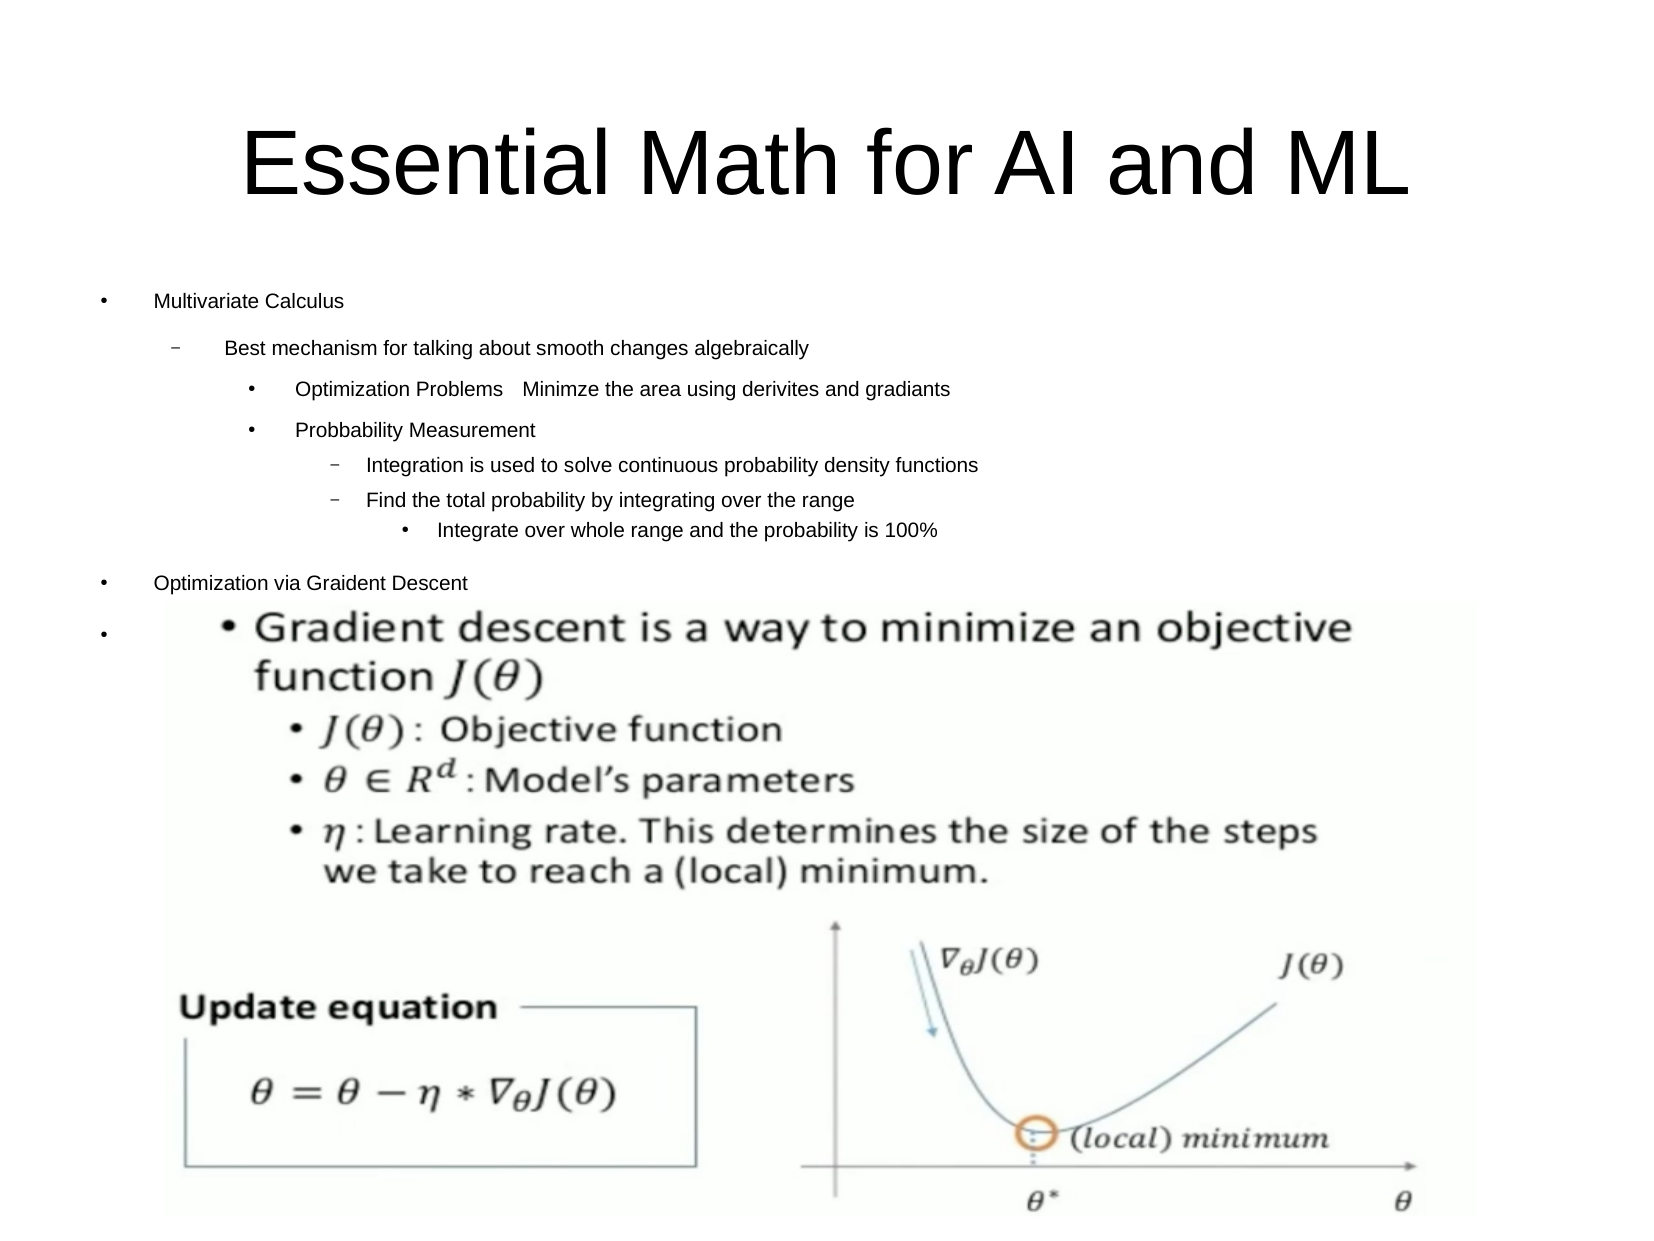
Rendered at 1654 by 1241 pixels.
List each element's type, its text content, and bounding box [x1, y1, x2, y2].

list Multivariate Calculus Best mechanism for talking about smooth changes algebraically Optimization Problems Minimze the area using derivites and gradiants Probbability Measurement Integration is used to solve continuous probability density functions Find the total probability by integrating over the range Integrate over whole range and the probability is 100% Optimization via Graident Descent [82, 290, 1583, 1241]
picture [165, 602, 1477, 1218]
title Essential Math for AI and ML [82, 59, 1571, 267]
